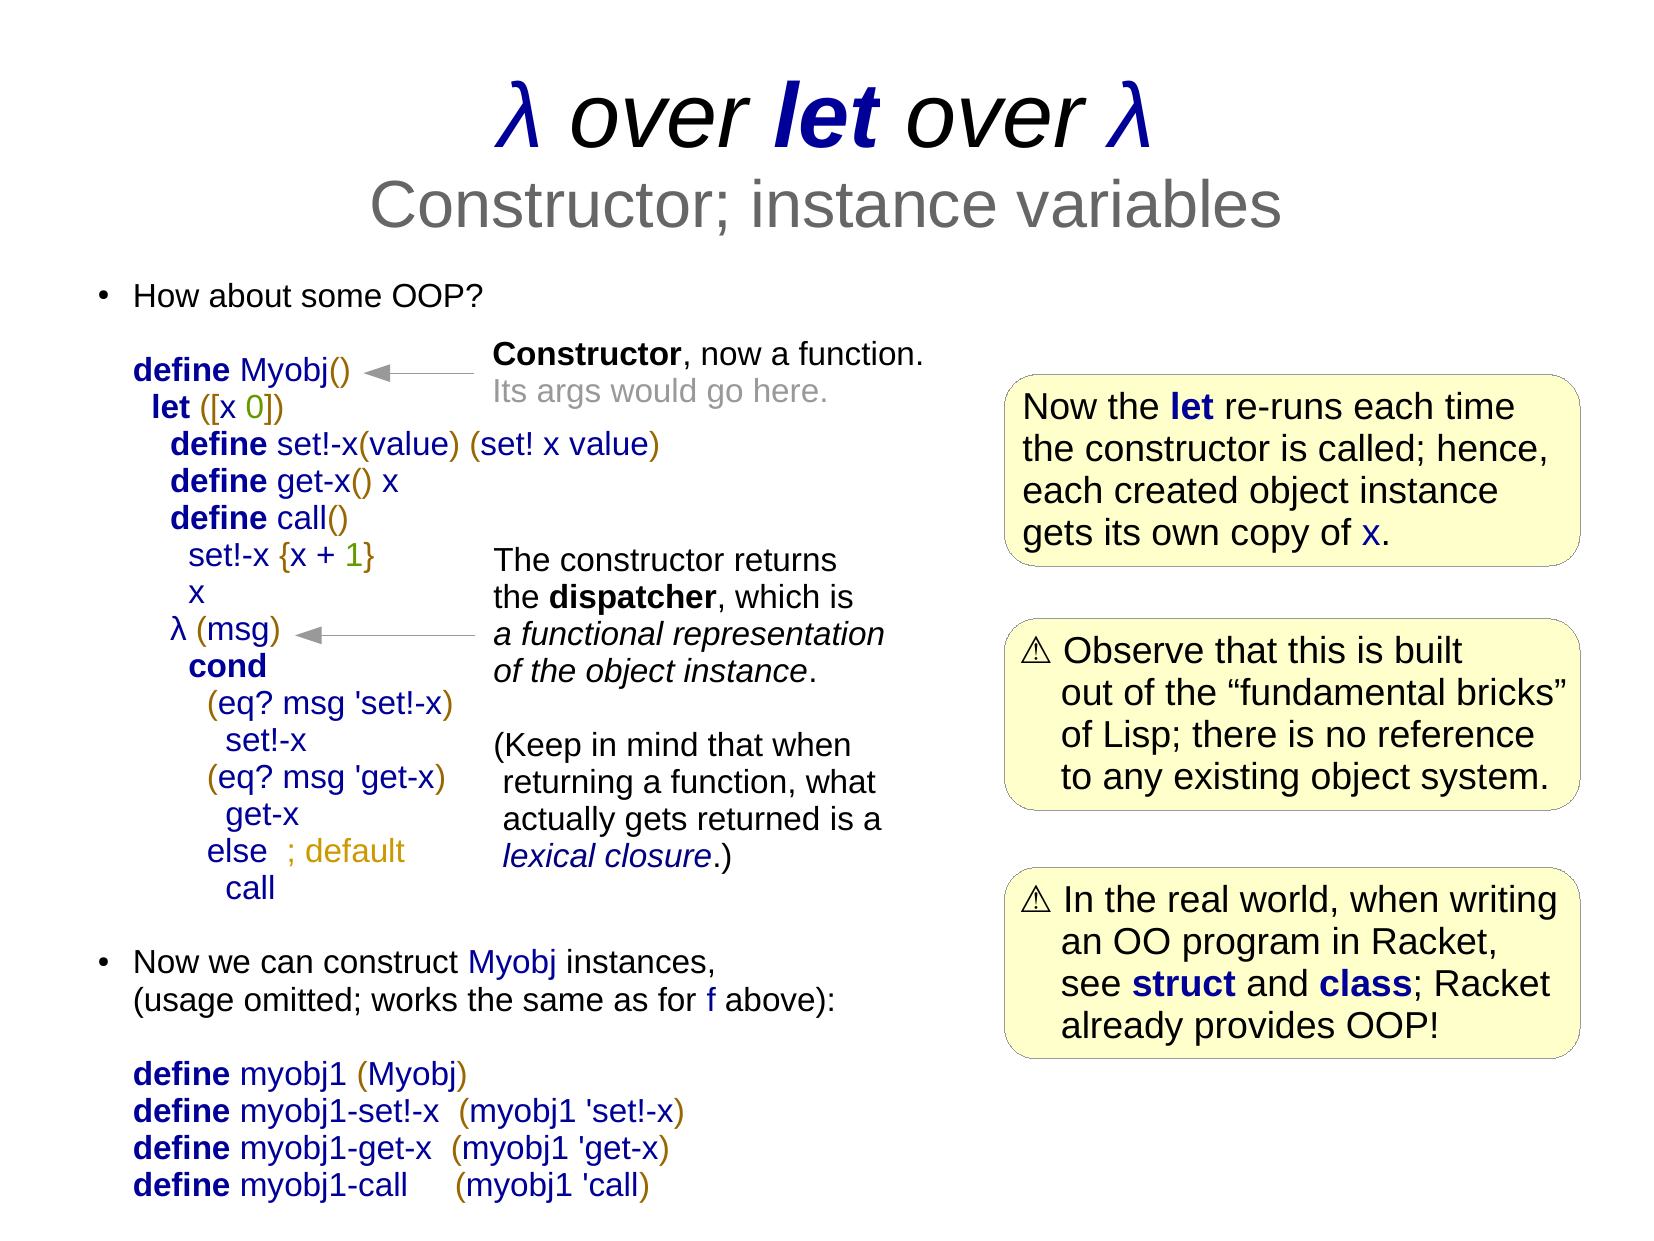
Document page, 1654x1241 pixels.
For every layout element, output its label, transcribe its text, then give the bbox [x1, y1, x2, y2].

text_box ⚠ In the real world, when writing an OO program in Racket, see struct and class; Racket already provides OOP! [1004, 870, 1574, 1054]
text_box [1019, 805, 1566, 811]
text_box [1019, 378, 1581, 567]
title λ over let over λ Constructor; instance variables [82, 49, 1571, 257]
text_box The constructor returns the dispatcher, which is a functional representation of the object instance. (Keep in mind that when returning a function, what actually gets returned is a lexical closure.) [478, 533, 901, 887]
text_box How about some OOP? define Myobj() let ([x 0]) define set!-x(value) (set! x value) define get-x() x define call() set!-x {x + 1} x λ (msg) cond (eq? msg 'set!-x) set!-x (eq? msg 'get-x) get-x else ; default call Now we can construct Myobj instances, (usage omitted; works the same as for f above): define myobj1 (Myobj) define myobj1-set!-x (myobj1 'set!-x) define myobj1-get-x (myobj1 'get-x) define myobj1-call (myobj1 'call) [82, 270, 868, 1241]
text_box [1019, 1054, 1566, 1059]
text_box Constructor, now a function. Its args would go here. [477, 327, 940, 418]
text_box ⚠ Observe that this is built out of the “fundamental bricks” of Lisp; there is no reference to any existing object system. [1004, 622, 1582, 805]
text_box Now the let re-runs each time the constructor is called; hence, each created object instance gets its own copy of x. [1007, 377, 1564, 561]
text_box [1574, 880, 1581, 1046]
text_box [1022, 618, 1563, 622]
